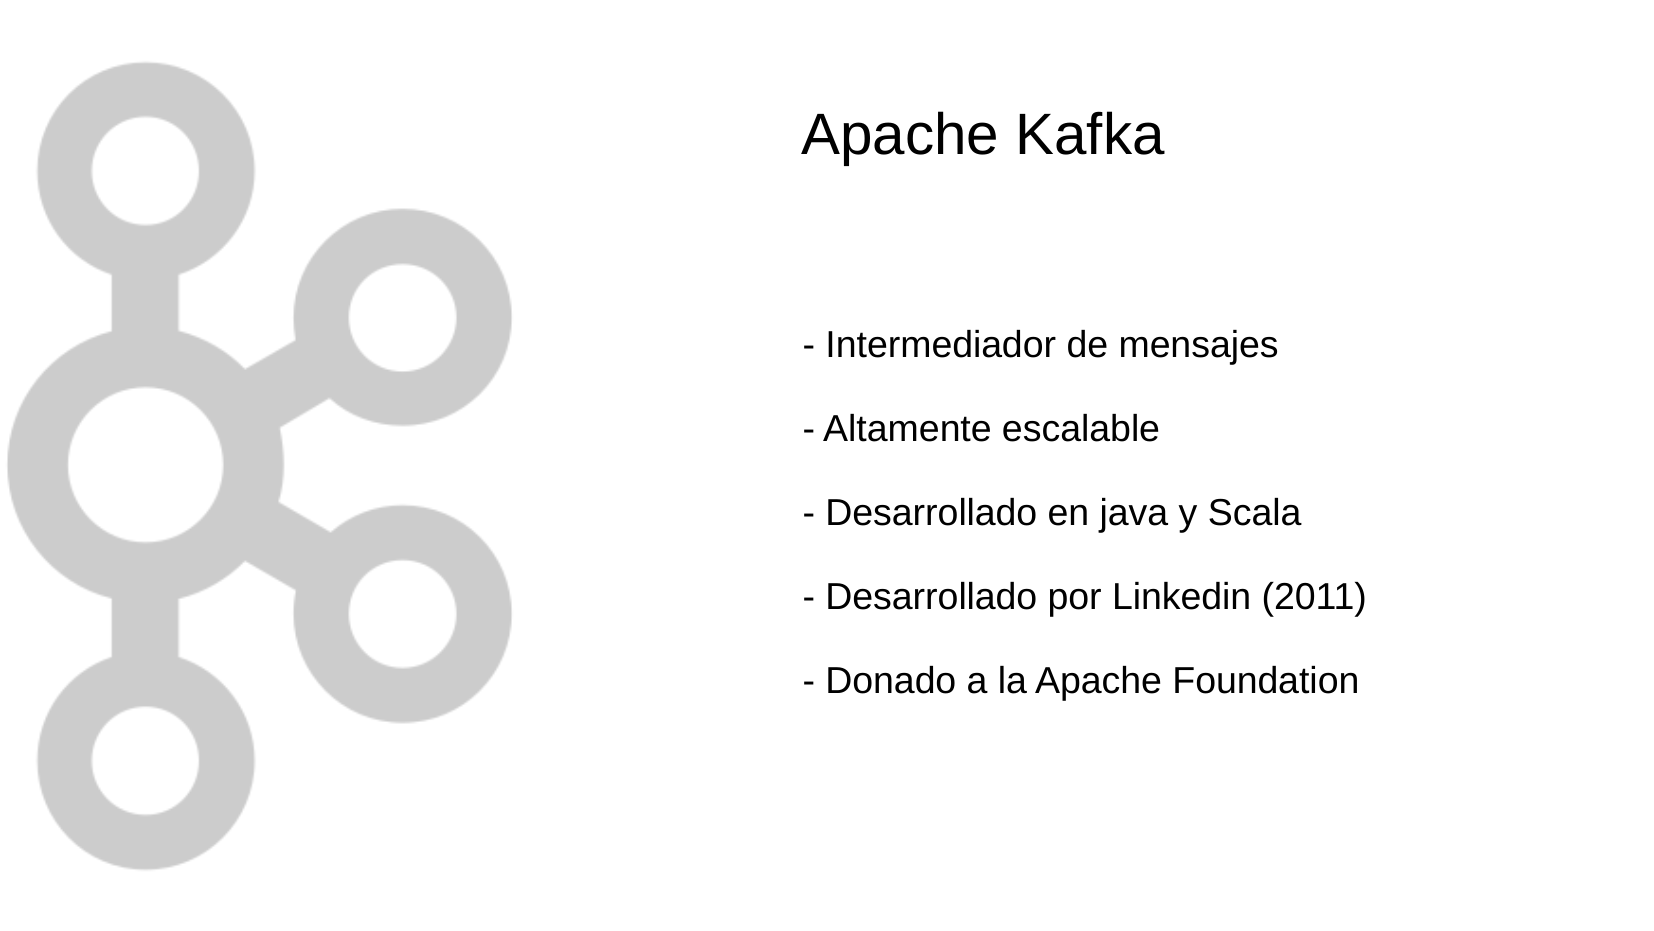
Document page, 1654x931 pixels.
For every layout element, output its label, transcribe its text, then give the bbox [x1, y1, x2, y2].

text_box Apache Kafka [786, 94, 1229, 175]
text_box - Intermediador de mensajes - Altamente escalable - Desarrollado en java y Scala - Desarrollado por Linkedin (2011) - Donado a la Apache Foundation [787, 315, 1382, 709]
picture [0, 0, 745, 931]
